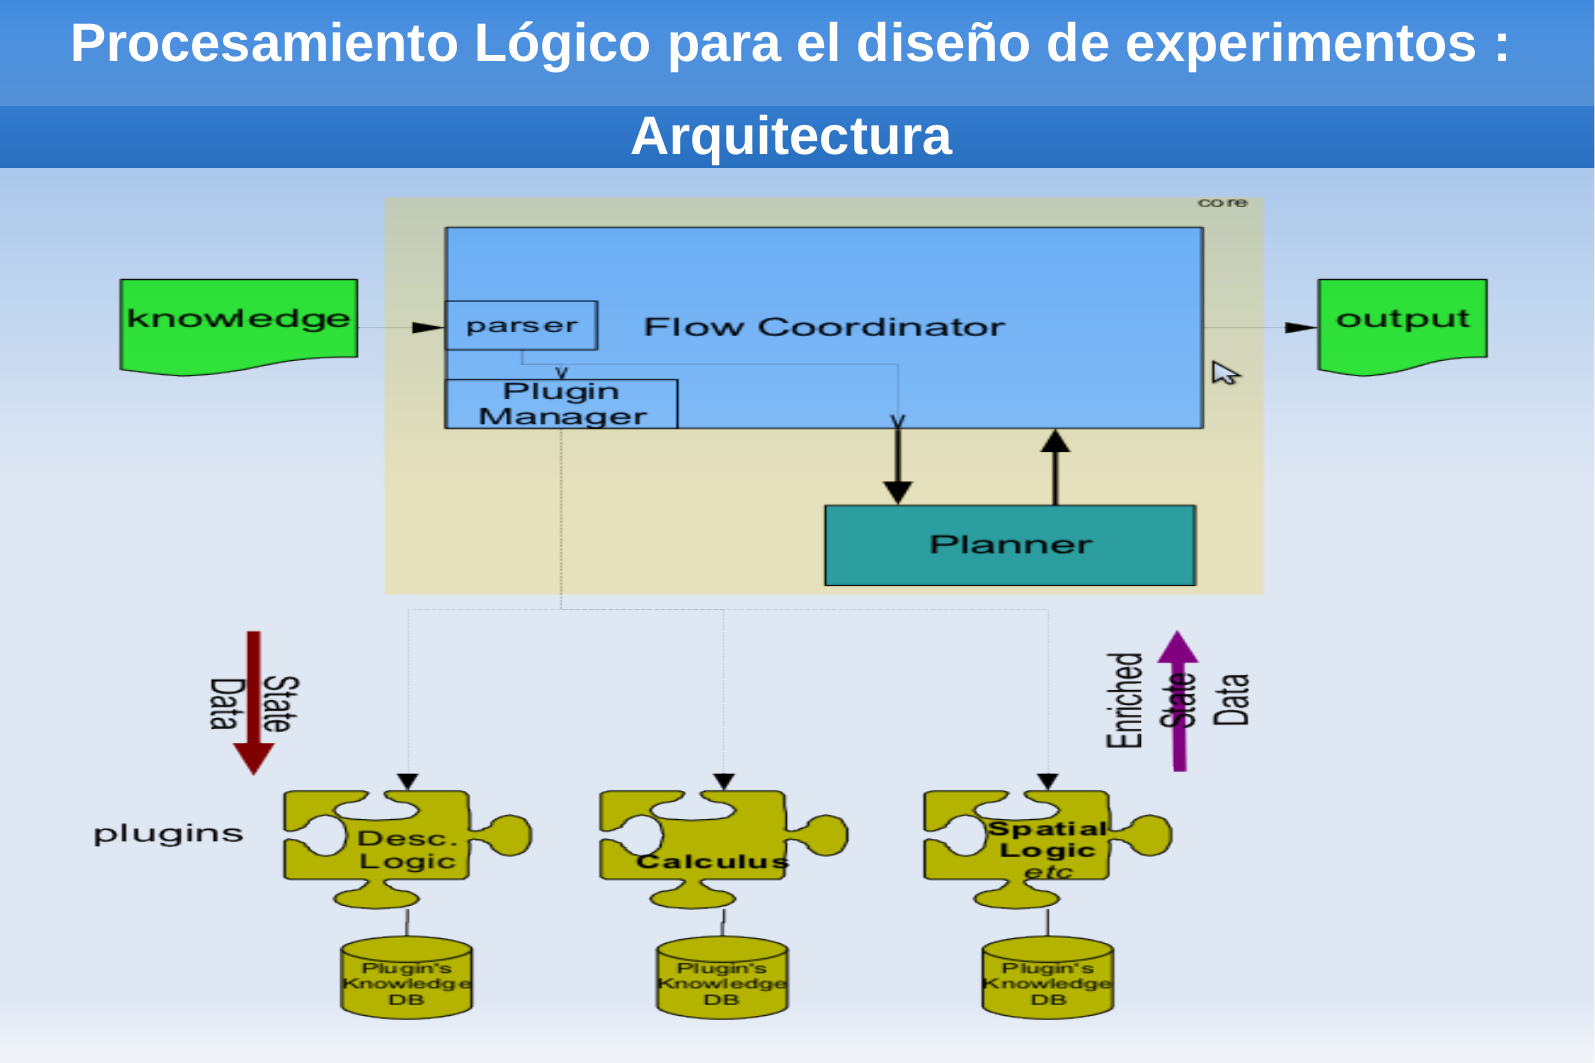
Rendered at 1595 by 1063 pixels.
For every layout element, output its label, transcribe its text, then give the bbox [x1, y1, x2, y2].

picture [0, 0, 1595, 1063]
title Procesamiento Lógico para el diseño de experimentos : Arquitectura [70, 0, 1514, 178]
